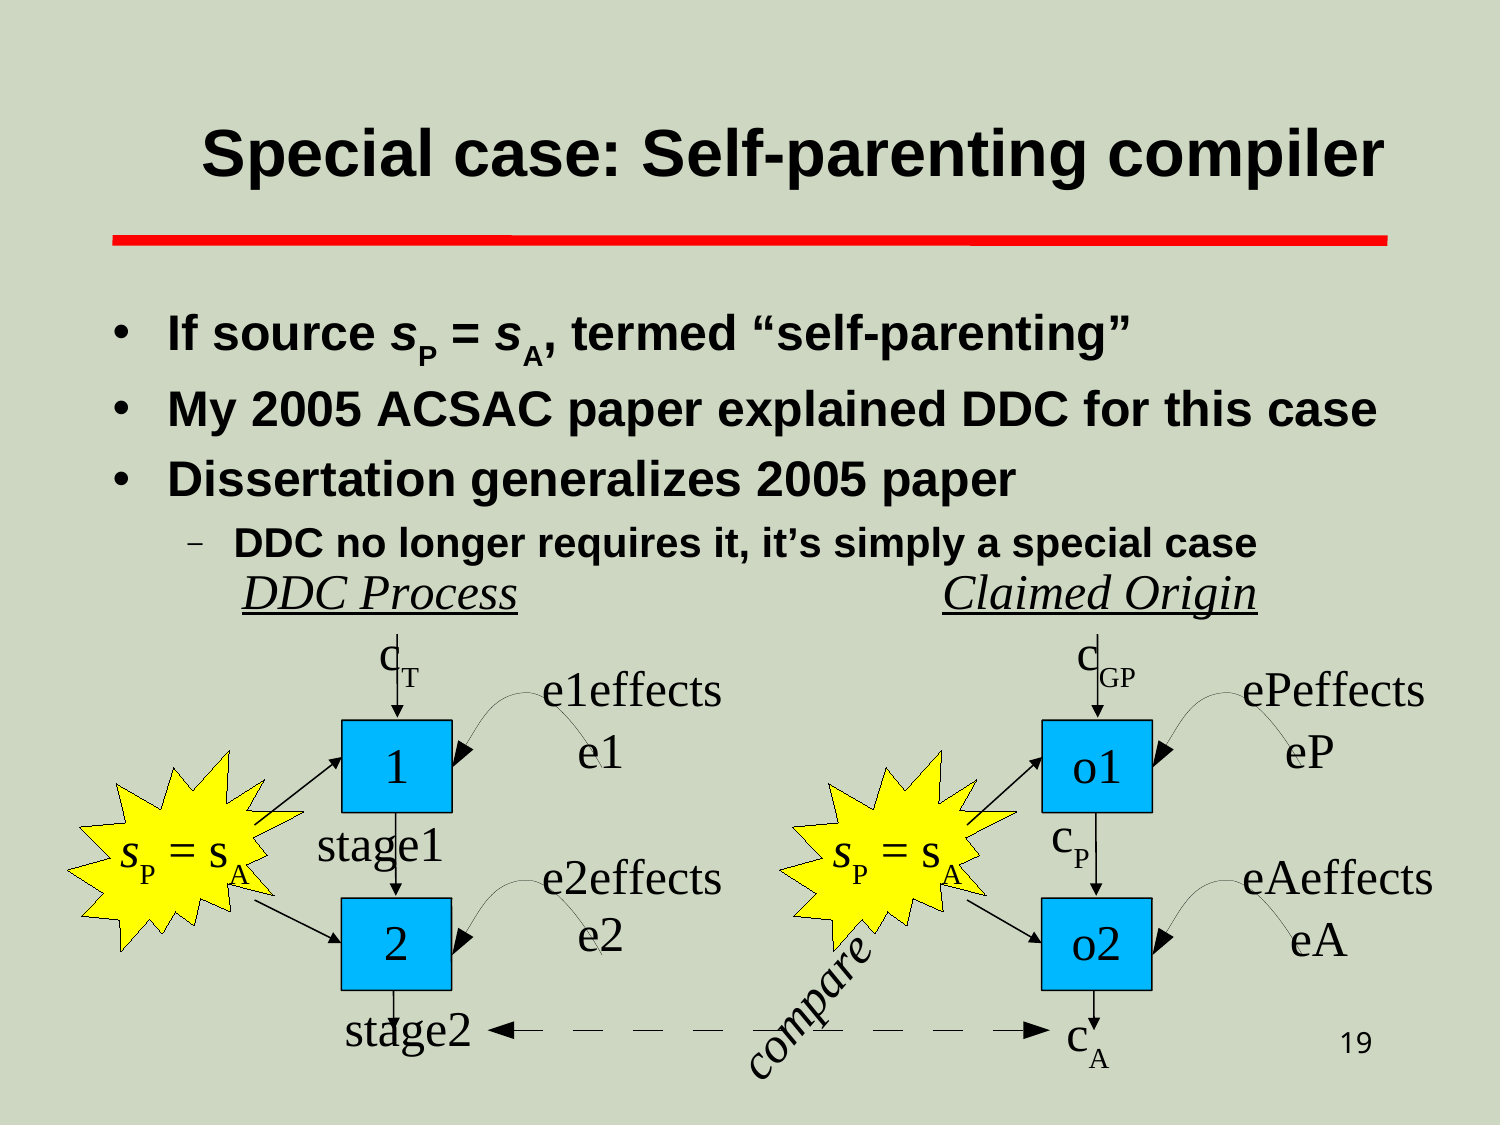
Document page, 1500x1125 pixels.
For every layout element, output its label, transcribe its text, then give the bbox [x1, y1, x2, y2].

text_box Claimed Origin [927, 557, 1273, 628]
text_box 1 [341, 720, 453, 810]
text_box eAeffects [1227, 842, 1449, 913]
text_box stage1 [302, 810, 460, 881]
text_box [67, 859, 112, 920]
text_box cA [1051, 994, 1175, 1076]
text_box cT [364, 628, 445, 695]
text_box e1 [562, 717, 640, 788]
text_box e1effects [527, 655, 738, 726]
text_box e2 [562, 900, 640, 978]
text_box stage2 [329, 994, 488, 1065]
text_box cP [1036, 794, 1128, 877]
text_box sP = sA [817, 810, 978, 901]
text_box cGP [1061, 628, 1173, 695]
text_box [79, 824, 105, 853]
title Special case: Self-parenting compiler [124, 93, 1387, 216]
text_box ePeffects [1227, 655, 1441, 726]
text_box o2 [1041, 898, 1152, 991]
text_box DDC Process [227, 557, 533, 628]
text_box compare [714, 905, 900, 1107]
text_box sP = sA [105, 810, 265, 901]
list If source sP = sA, termed “self-parenting” My 2005 ACSAC paper explained DDC for this case Dissertation generalizes 2005 paper DDC no longer requires it, it’s simply a special case [112, 299, 1387, 1099]
text_box o1 [1042, 720, 1153, 813]
text_box eP [1270, 717, 1419, 788]
text_box e2effects [527, 842, 738, 913]
text_box eA [1275, 905, 1363, 976]
text_box 2 [341, 898, 452, 991]
